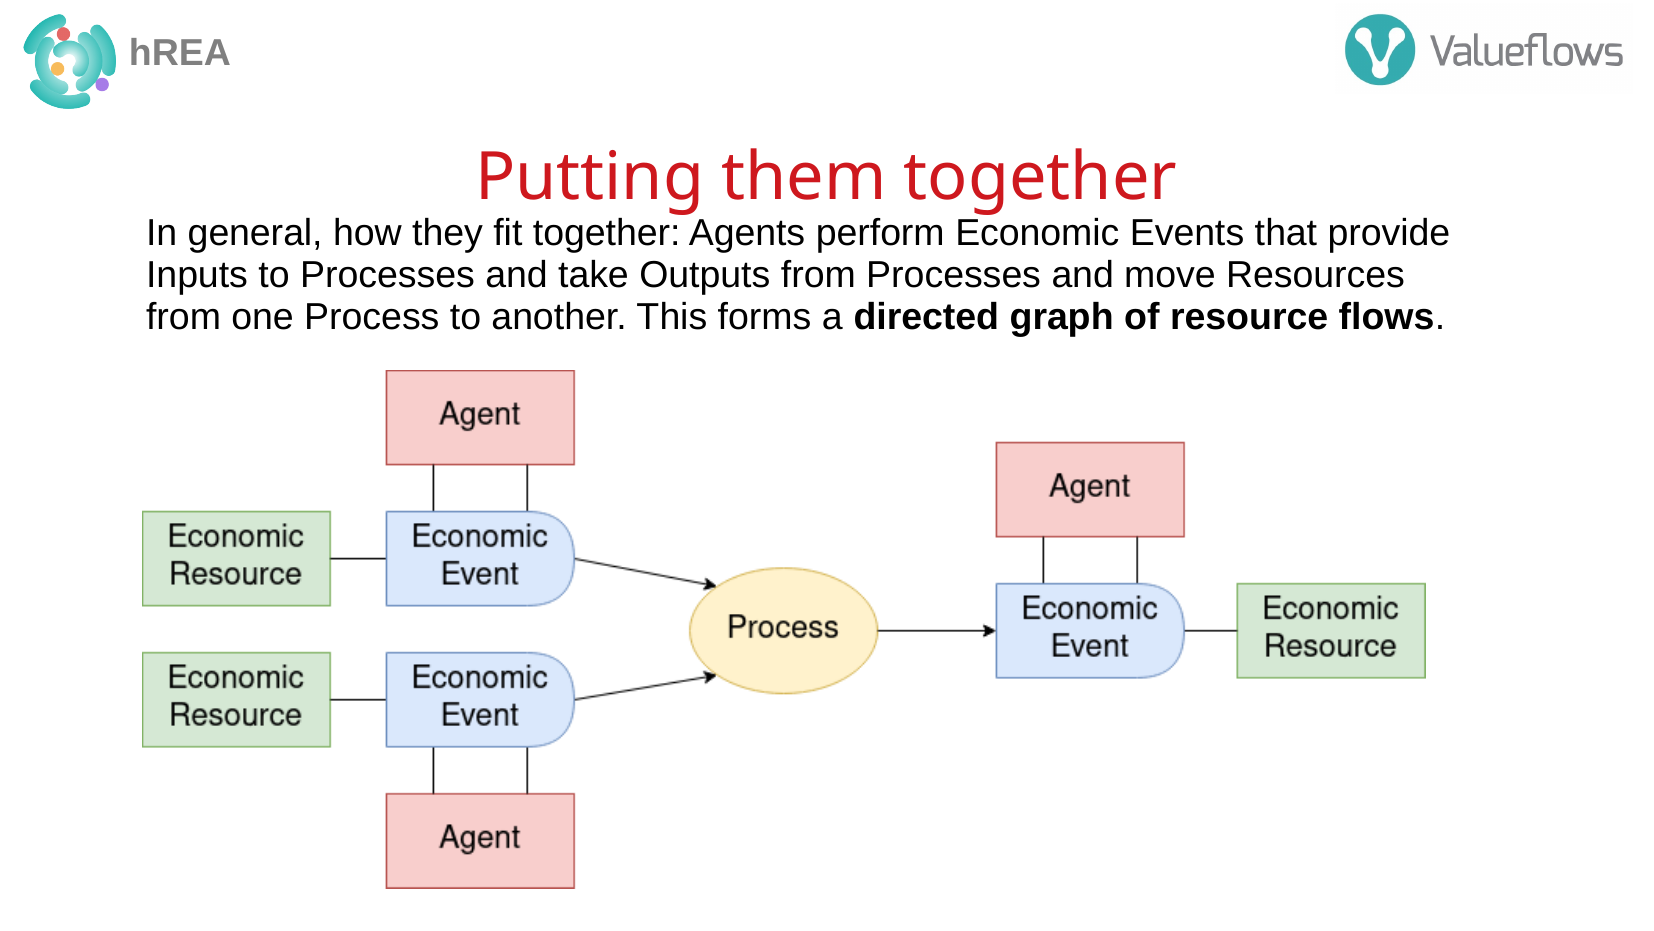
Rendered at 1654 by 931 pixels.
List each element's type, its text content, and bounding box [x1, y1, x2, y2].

picture [21, 13, 116, 109]
text_box Putting them together [144, 120, 1509, 211]
picture [1335, 3, 1633, 94]
text_box hREA [114, 24, 250, 81]
text_box In general, how they fit together: Agents perform Economic Events that provide Inputs to Processes and take Outputs from Processes and move Resources from one Process to another. This forms a directed graph of resource flows. [131, 204, 1501, 504]
picture [142, 370, 1426, 889]
